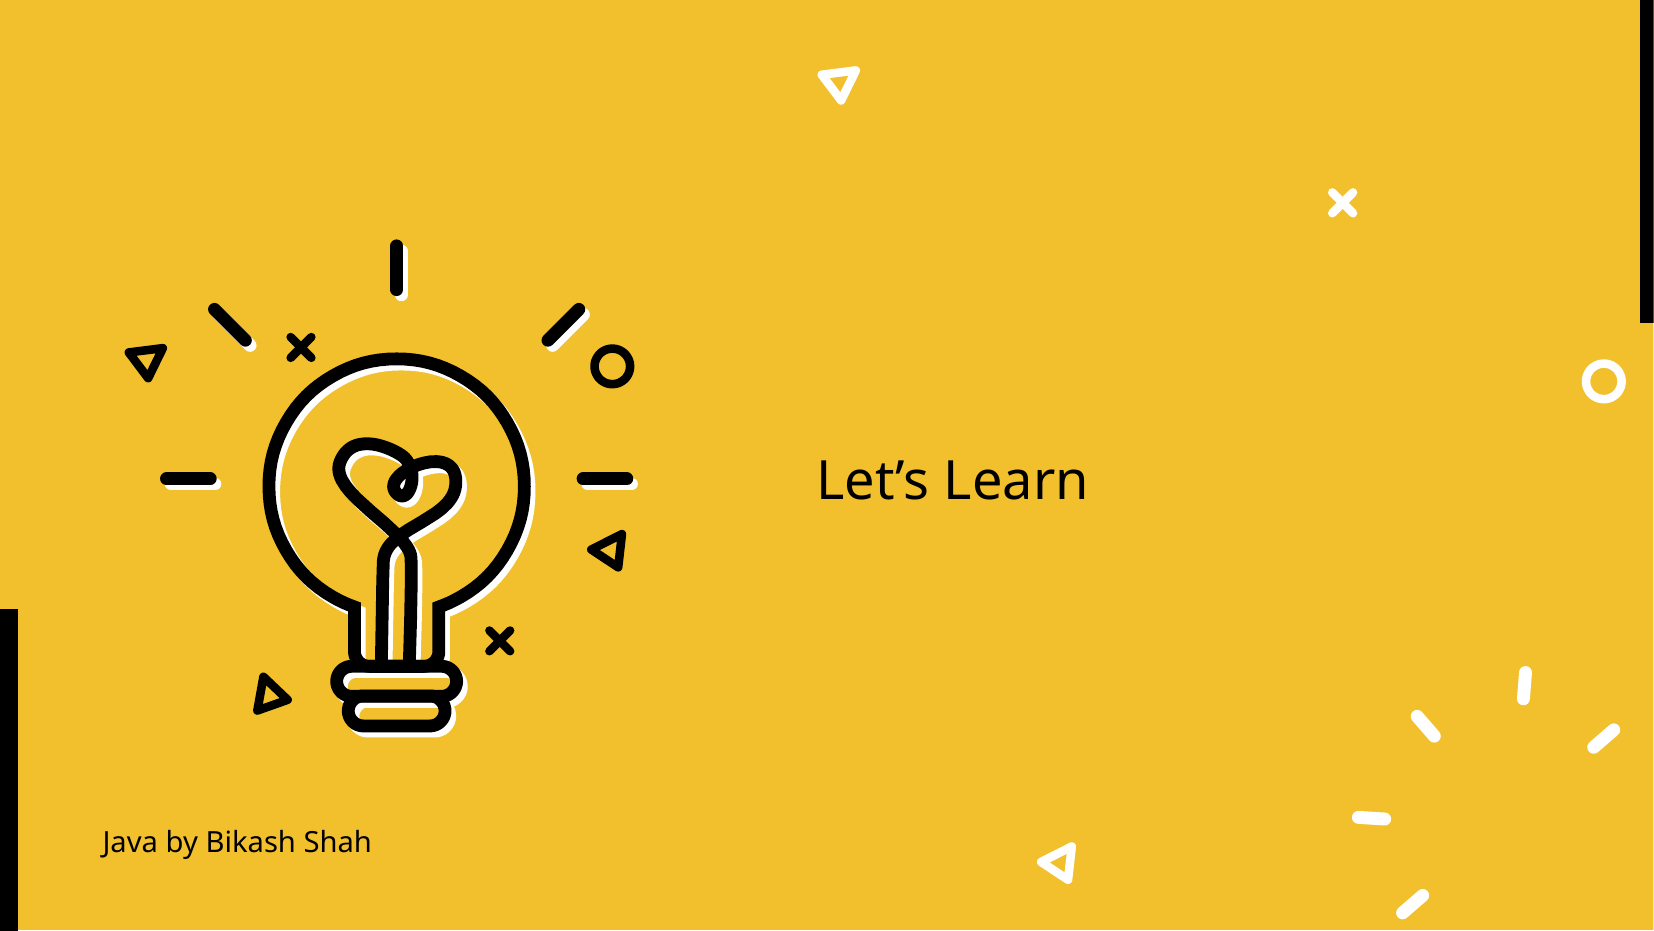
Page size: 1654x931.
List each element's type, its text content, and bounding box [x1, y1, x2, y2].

title Let’s Learn [816, 404, 1454, 553]
text_box Java by Bikash Shah [102, 800, 763, 881]
